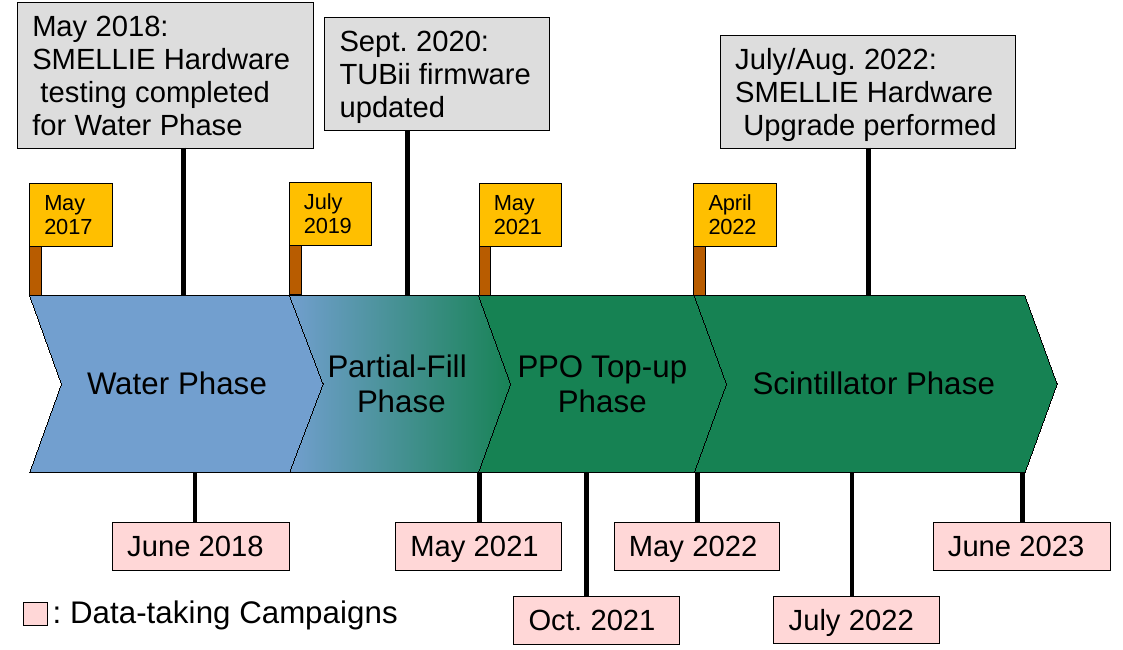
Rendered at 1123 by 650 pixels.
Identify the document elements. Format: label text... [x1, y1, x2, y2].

text_box July/Aug. 2022: SMELLIE Hardware Upgrade performed [720, 35, 1016, 148]
text_box Water Phase [29, 295, 322, 473]
text_box May 2022 [614, 522, 780, 571]
text_box : Data-taking Campaigns [37, 588, 414, 638]
text_box July 2019 [289, 182, 372, 246]
text_box April 2022 [693, 183, 777, 247]
text_box May 2018: SMELLIE Hardware testing completed for Water Phase [17, 2, 314, 148]
text_box [693, 246, 706, 296]
text_box July 2022 [773, 596, 940, 644]
text_box Sept. 2020: TUBii firmware updated [324, 17, 550, 131]
text_box May 2017 [29, 183, 113, 247]
text_box [29, 246, 42, 296]
text_box Oct. 2021 [513, 596, 680, 644]
text_box Partial-Fill Phase [289, 295, 510, 473]
text_box June 2018 [112, 522, 290, 570]
text_box [23, 602, 37, 626]
text_box Scintillator Phase [695, 295, 1058, 473]
text_box May 2021 [395, 522, 562, 571]
text_box June 2023 [933, 522, 1111, 570]
text_box [289, 245, 302, 295]
text_box PPO Top-up Phase [478, 295, 727, 473]
text_box [479, 246, 491, 296]
text_box May 2021 [479, 183, 562, 247]
